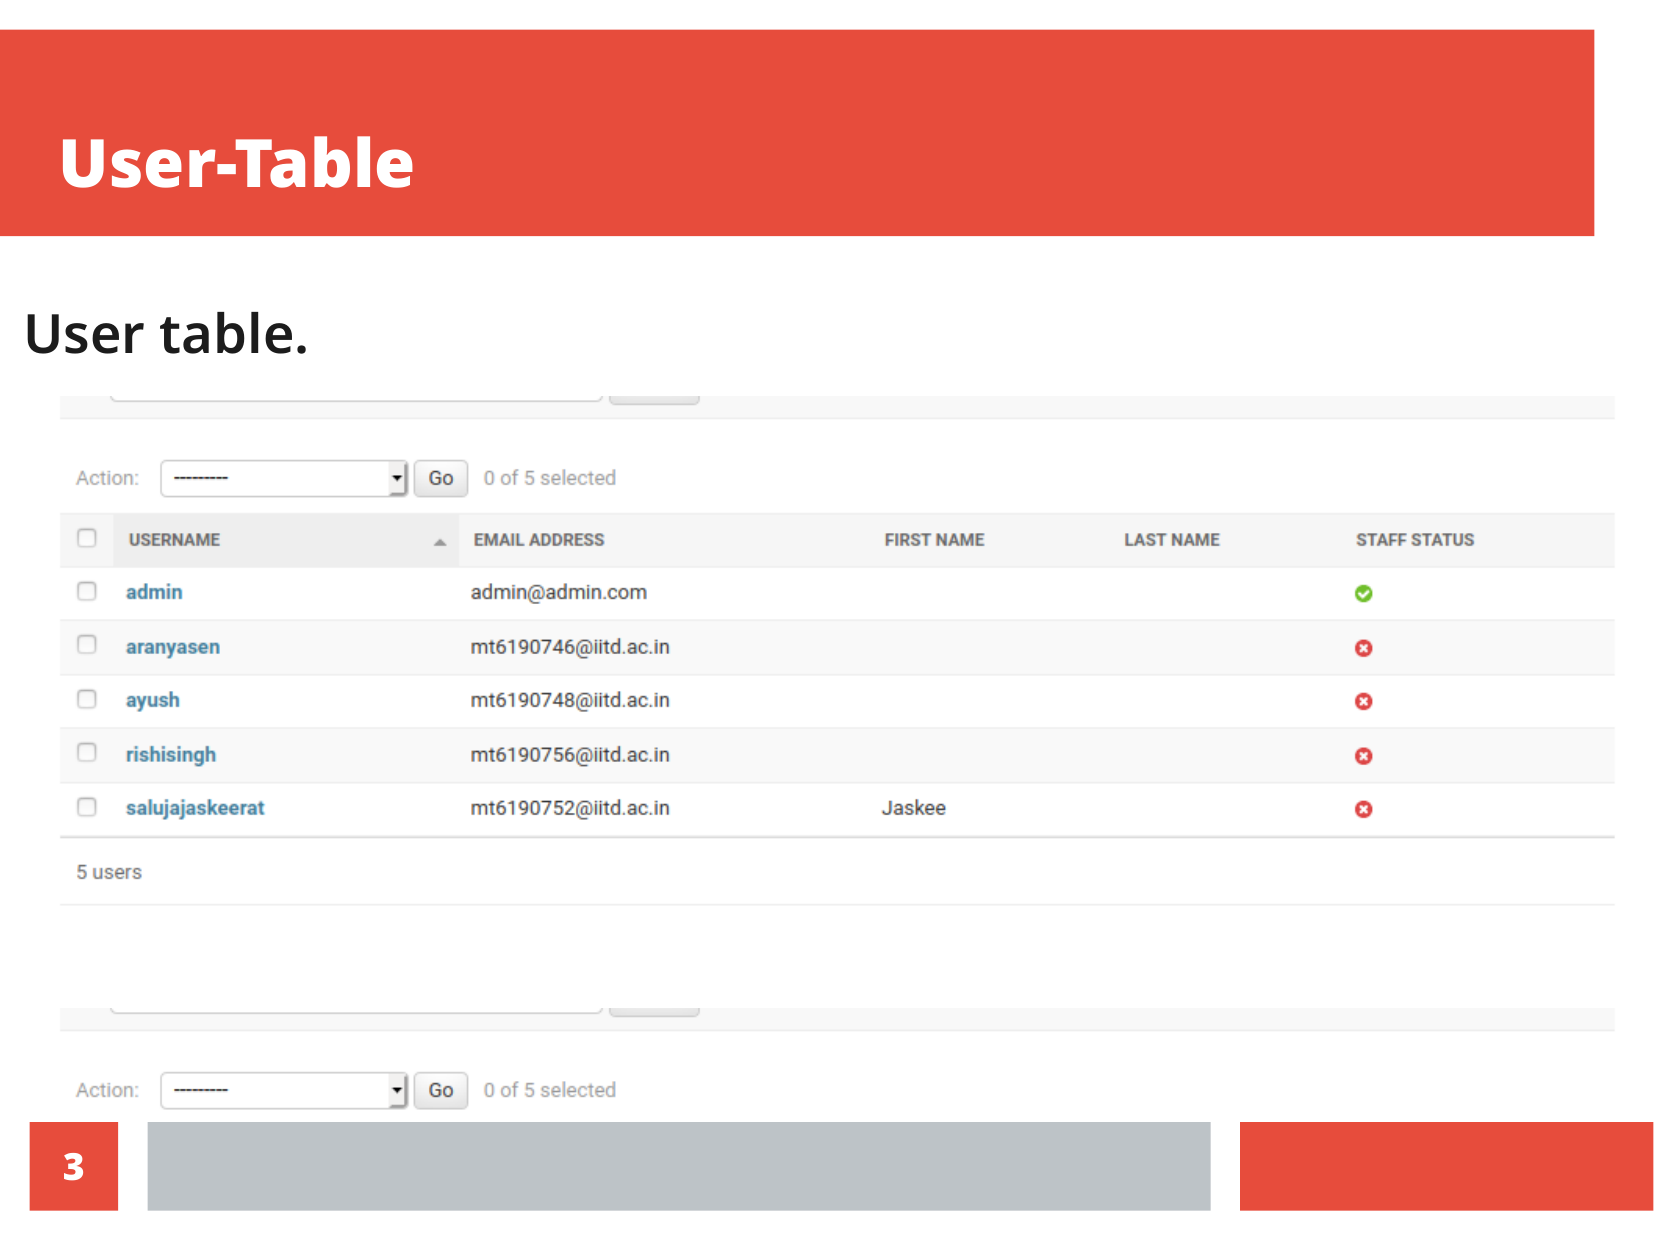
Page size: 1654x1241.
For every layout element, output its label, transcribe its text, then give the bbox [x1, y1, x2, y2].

title User-Table [59, 59, 1595, 207]
list User table. [23, 295, 1654, 1111]
